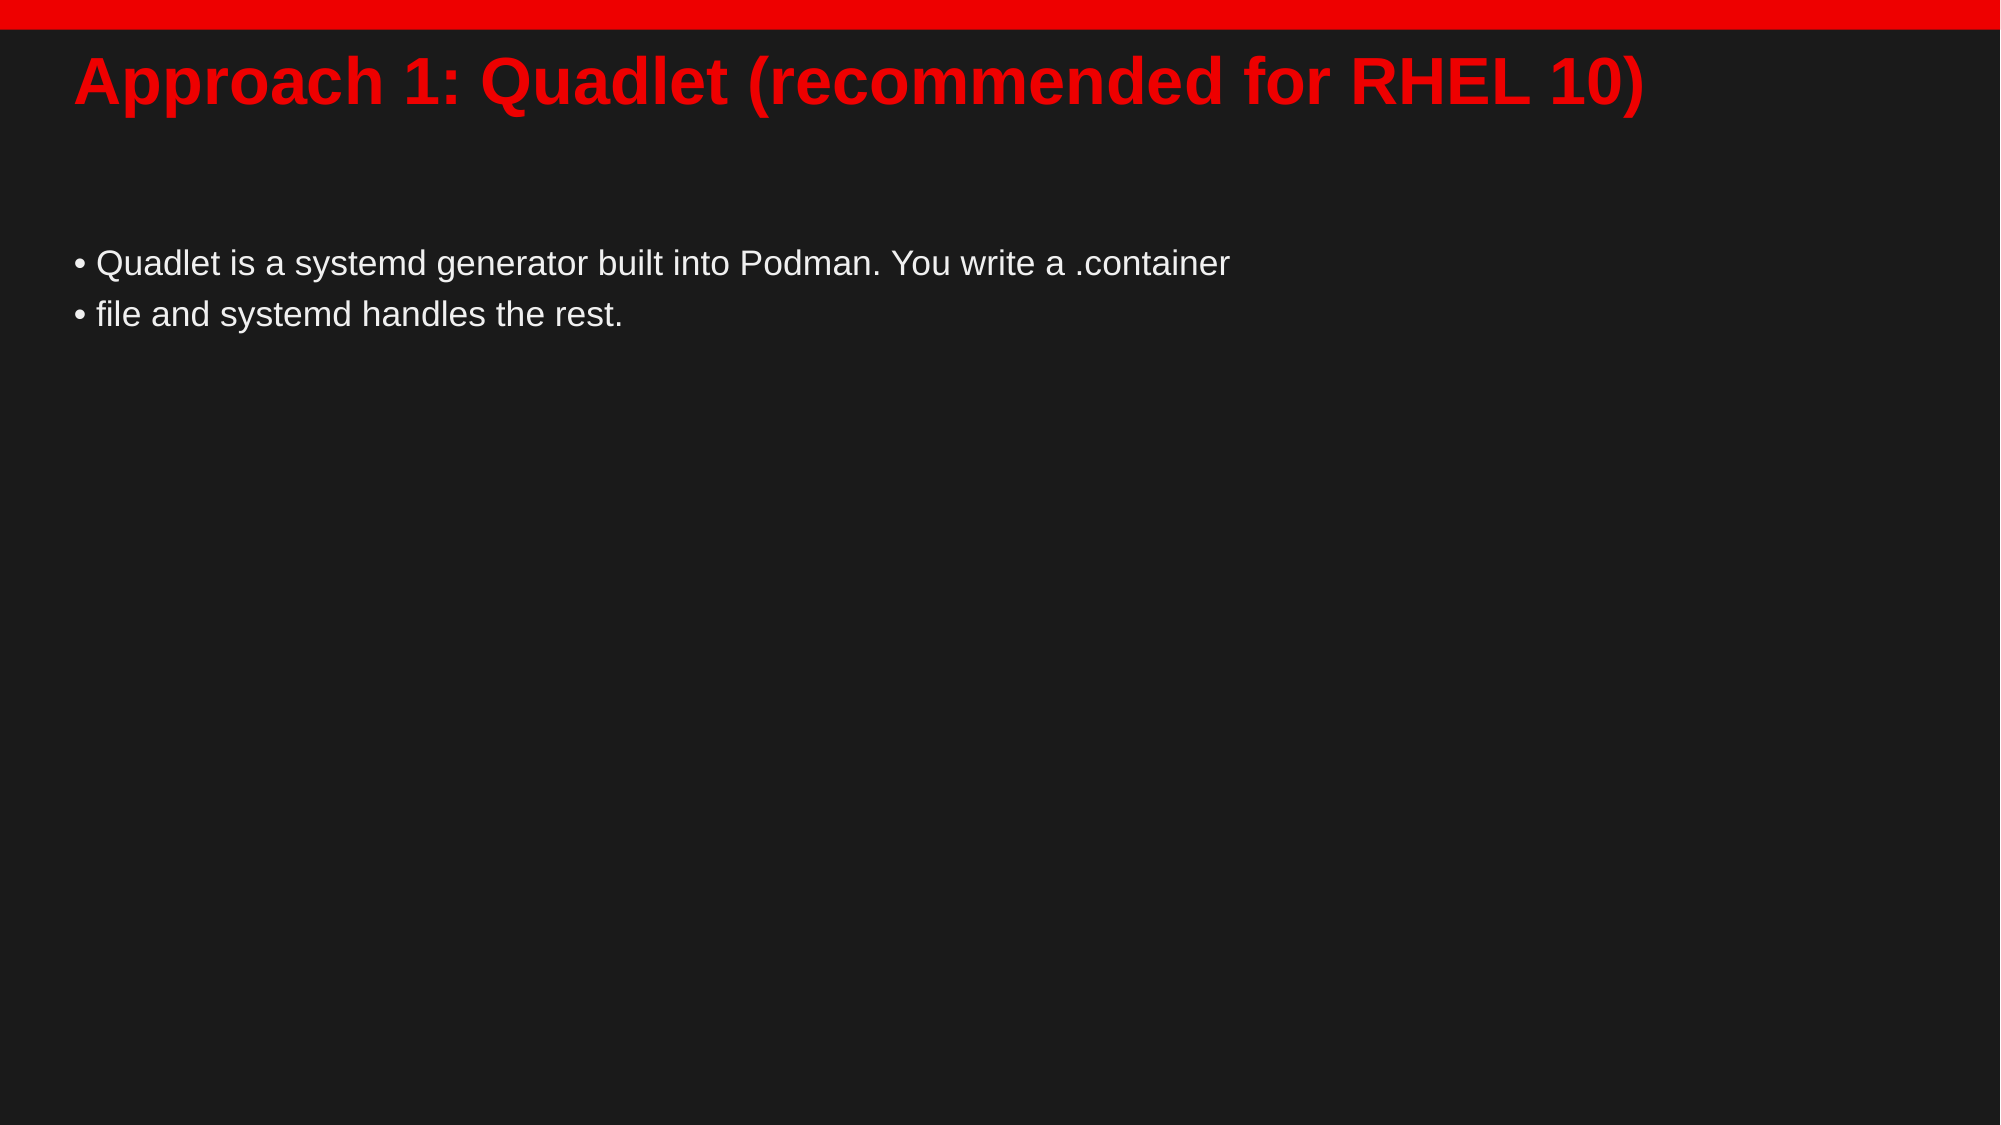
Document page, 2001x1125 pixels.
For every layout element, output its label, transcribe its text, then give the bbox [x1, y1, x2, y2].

text_box • Quadlet is a systemd generator built into Podman. You write a .container • file and systemd handles the rest. [59, 236, 1942, 1037]
text_box Approach 1: Quadlet (recommended for RHEL 10) [59, 36, 1942, 208]
text_box [0, 0, 2001, 30]
